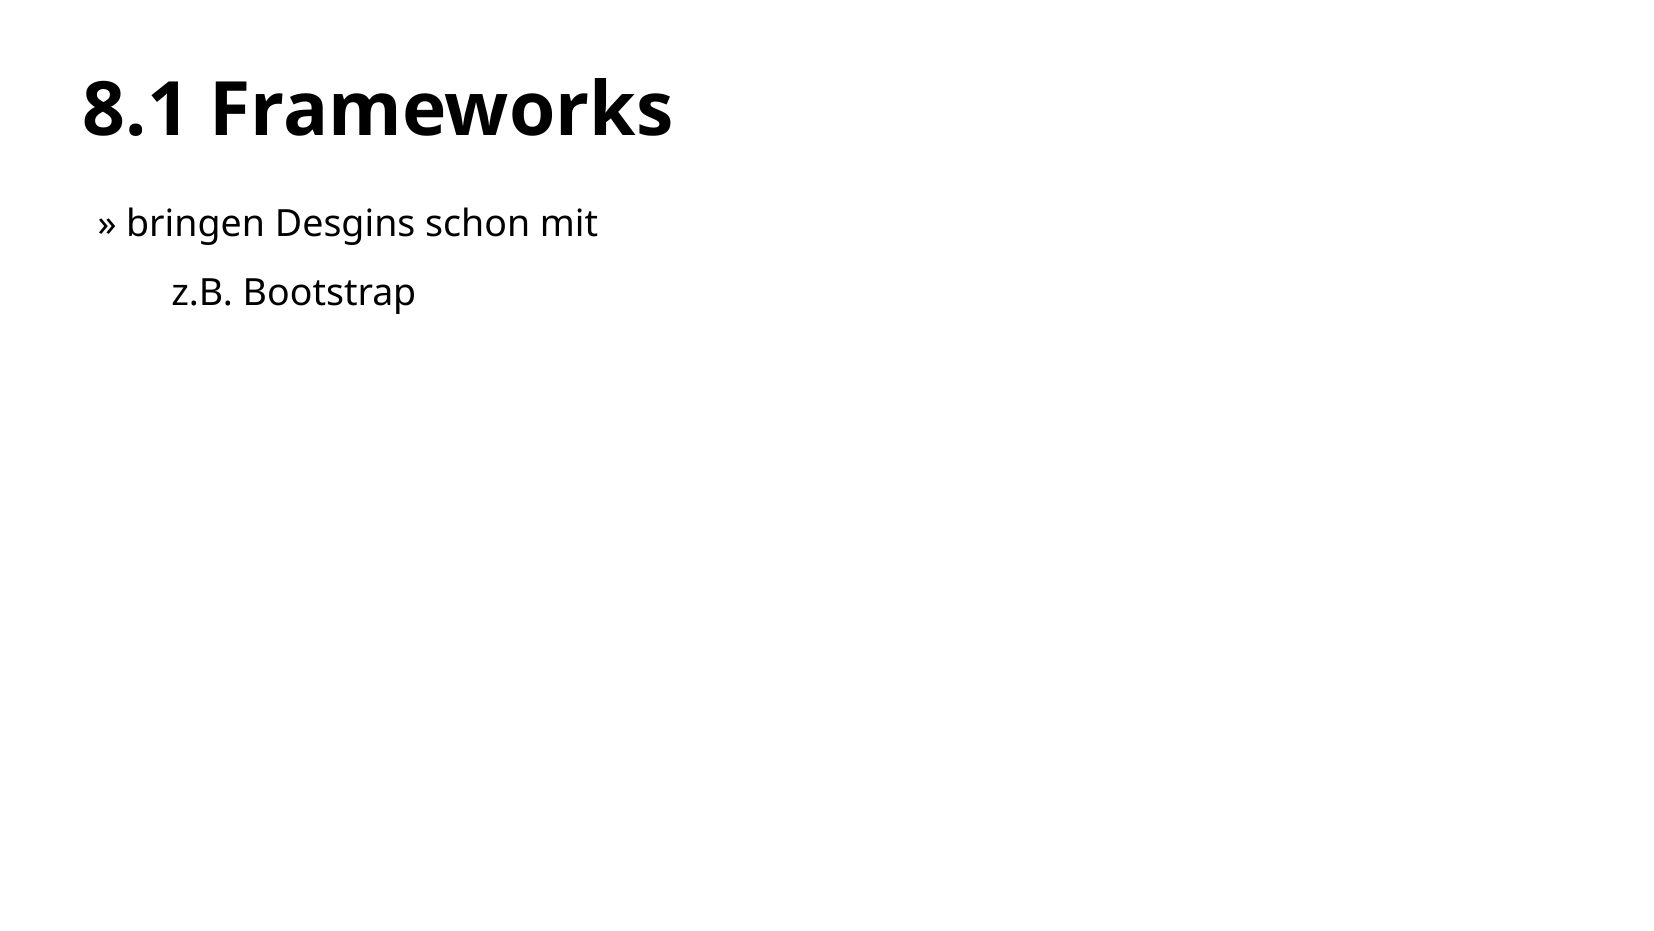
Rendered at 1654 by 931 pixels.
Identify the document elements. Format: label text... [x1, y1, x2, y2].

text_box » bringen Desgins schon mit z.B. Bootstrap [82, 189, 1536, 317]
title 8.1 Frameworks [82, 59, 1571, 154]
